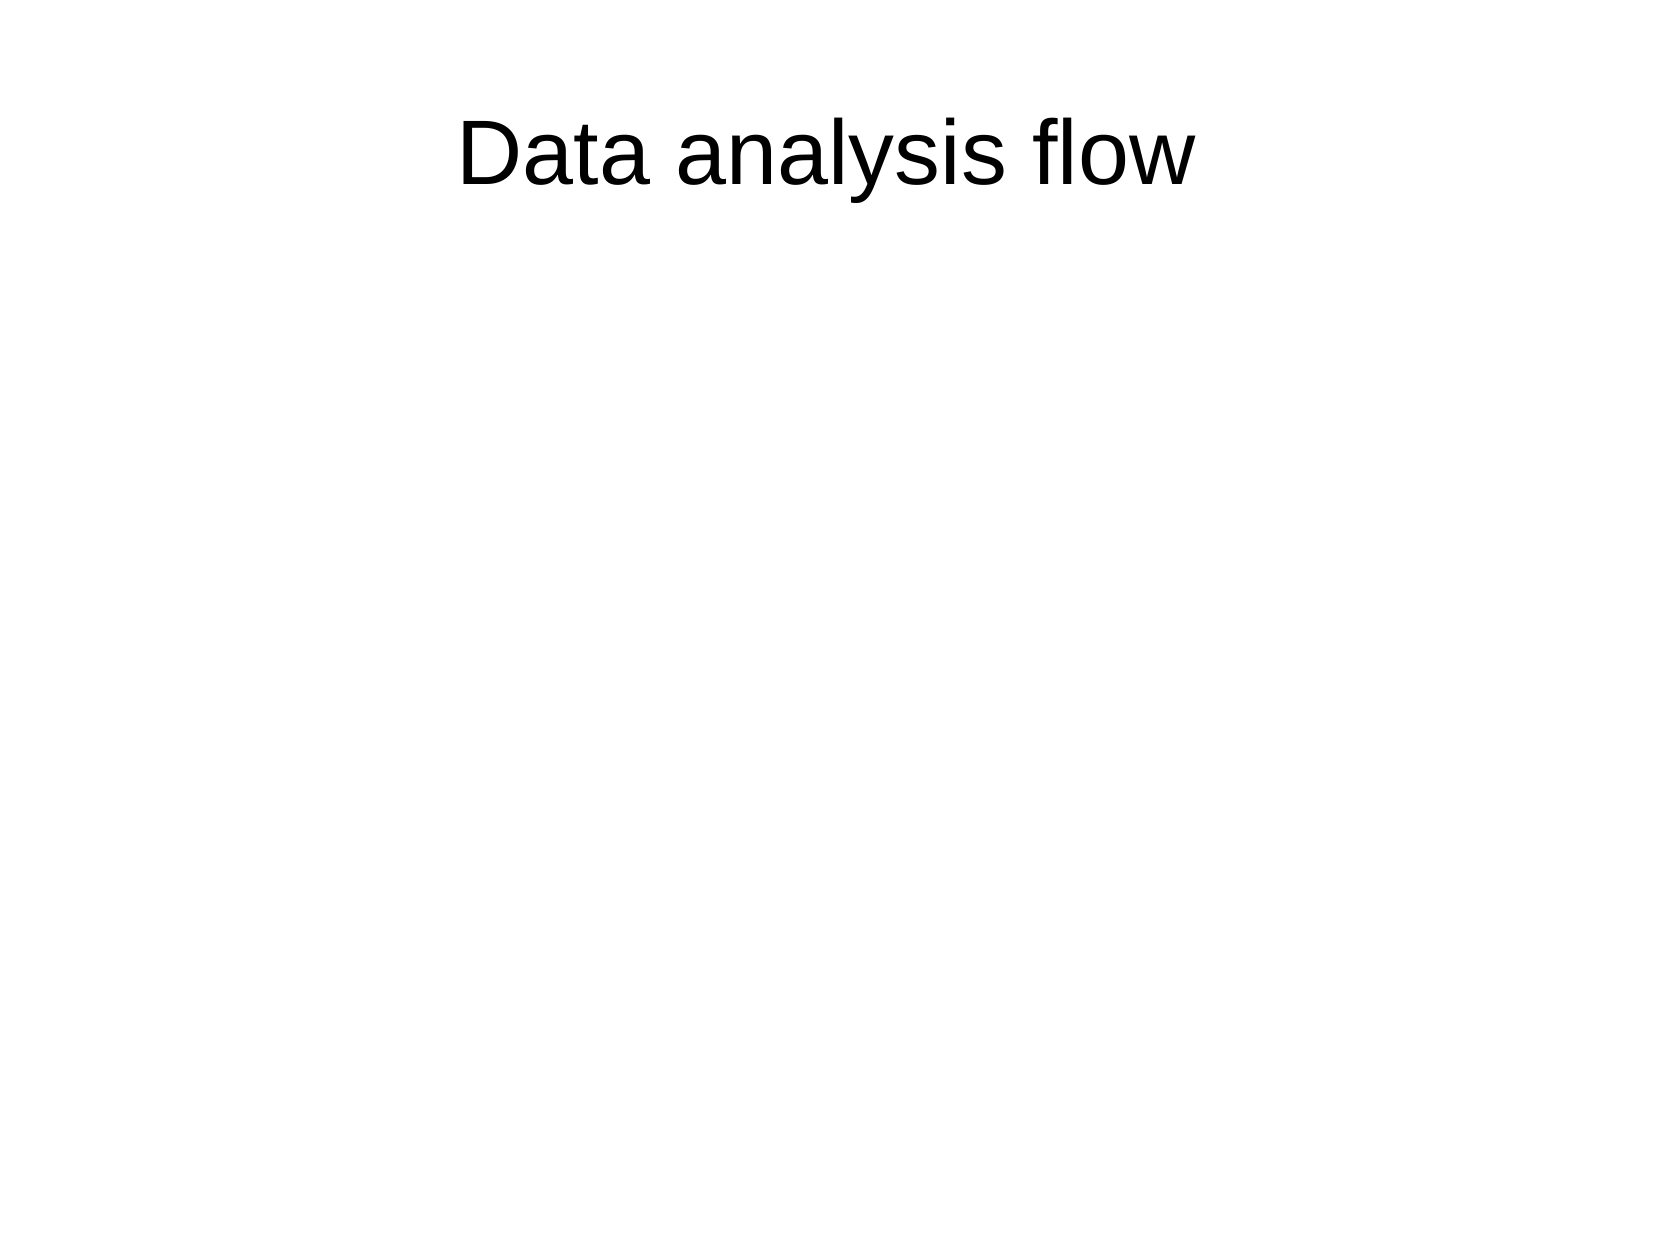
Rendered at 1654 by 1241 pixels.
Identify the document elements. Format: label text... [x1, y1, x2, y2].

title Data analysis flow [82, 49, 1571, 257]
